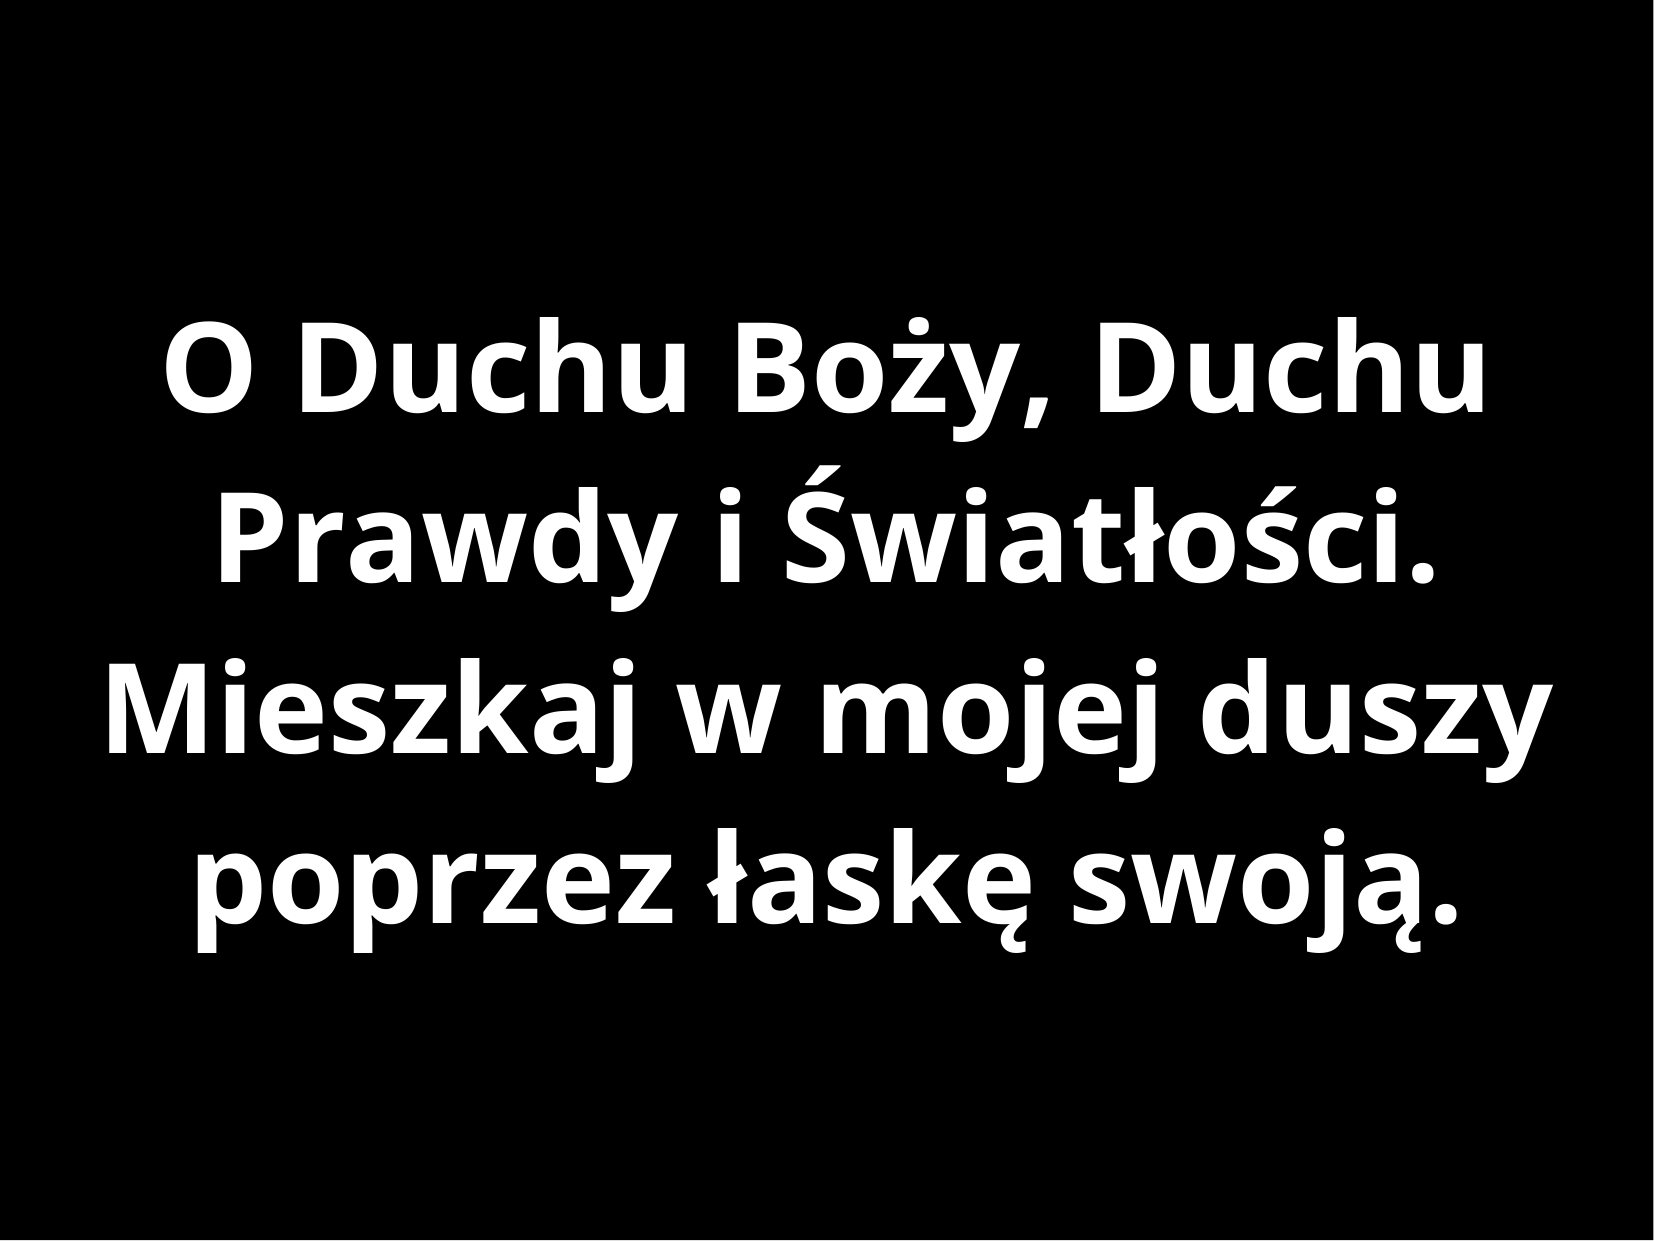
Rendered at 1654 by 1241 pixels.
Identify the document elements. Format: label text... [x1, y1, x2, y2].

title O Duchu Boży, Duchu Prawdy i Światłości. Mieszkaj w mojej duszy poprzez łaskę swoją. [0, 0, 1654, 1241]
